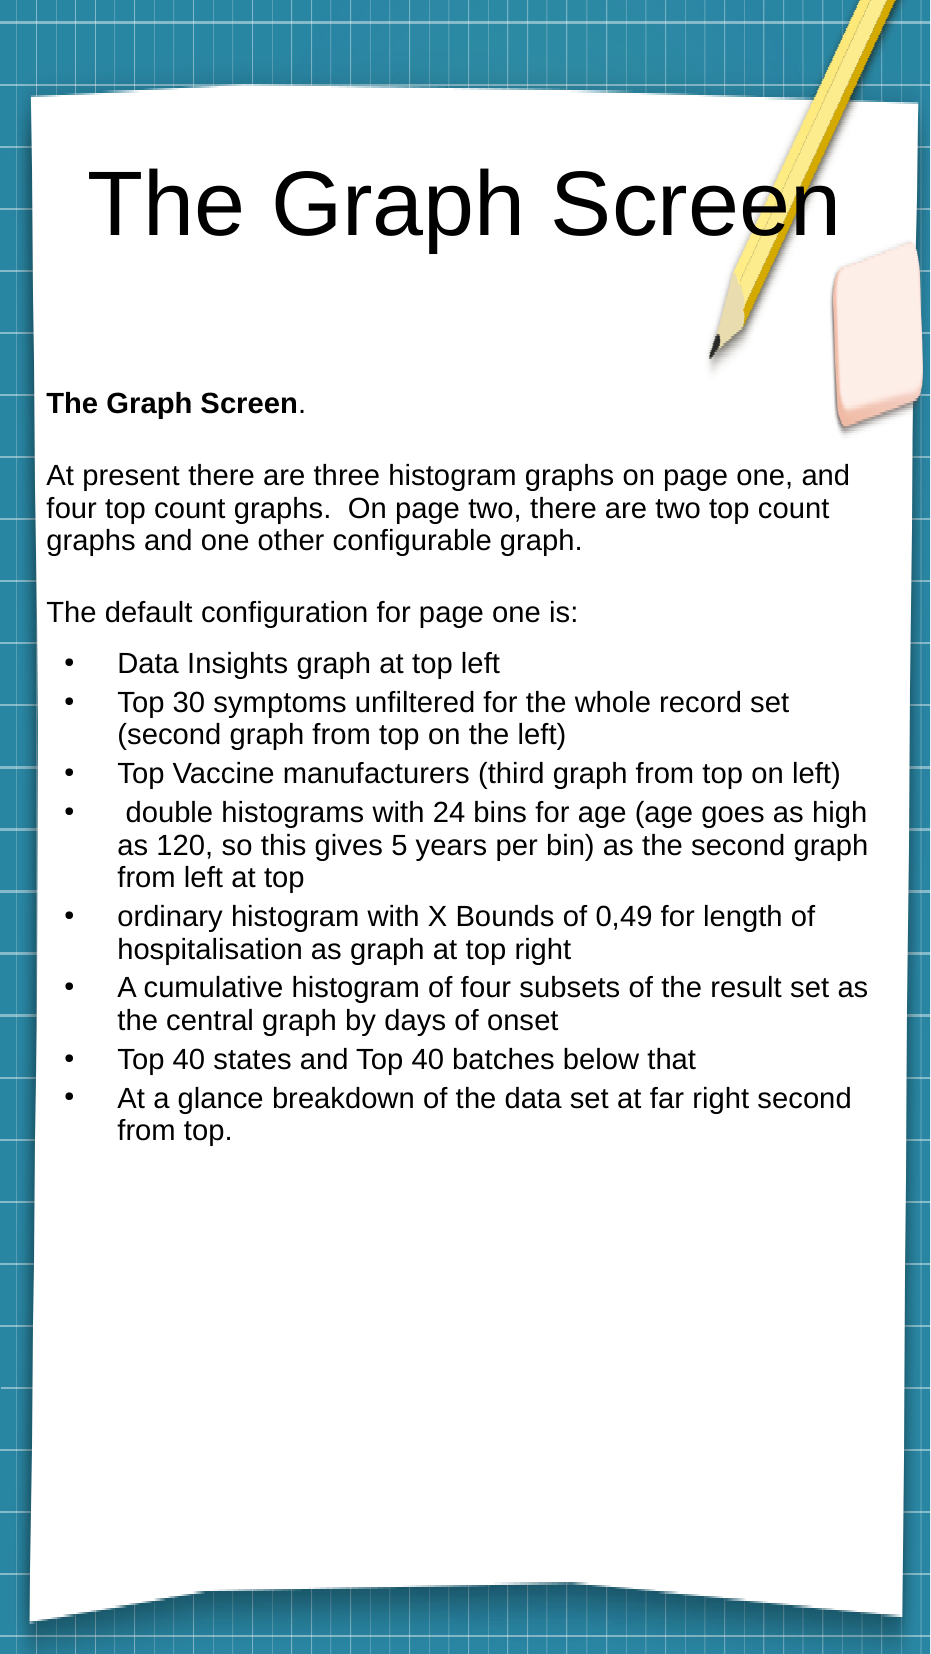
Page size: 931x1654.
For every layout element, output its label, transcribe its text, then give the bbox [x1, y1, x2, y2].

title The Graph Screen [46, 65, 884, 342]
picture [0, 0, 931, 1654]
list The Graph Screen. At present there are three histogram graphs on page one, and four top count graphs. On page two, there are two top count graphs and one other configurable graph. The default configuration for page one is: Data Insights graph at top left Top 30 symptoms unfiltered for the whole record set (second graph from top on the left) Top Vaccine manufacturers (third graph from top on left) double histograms with 24 bins for age (age goes as high as 120, so this gives 5 years per bin) as the second graph from left at top ordinary histogram with X Bounds of 0,49 for length of hospitalisation as graph at top right A cumulative histogram of four subsets of the result set as the central graph by days of onset Top 40 states and Top 40 batches below that At a glance breakdown of the data set at far right second from top. [46, 386, 884, 1346]
